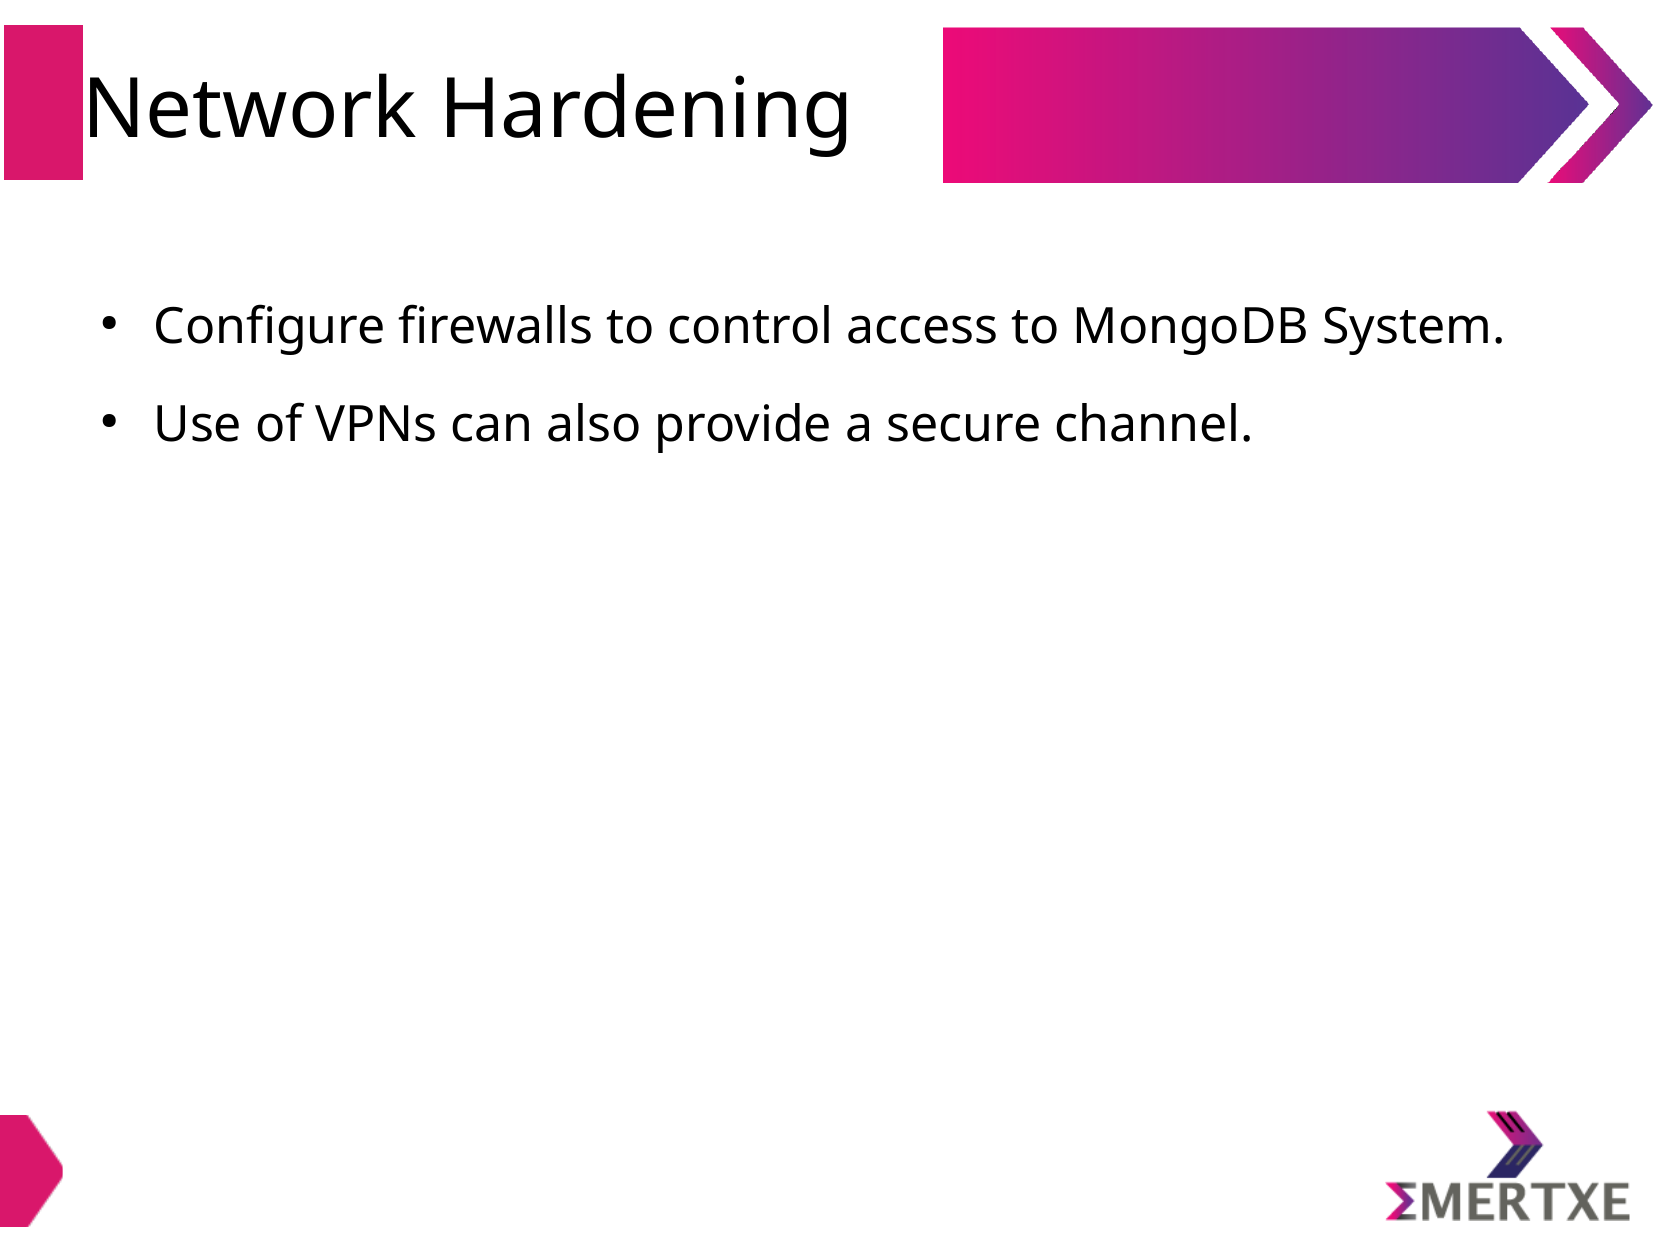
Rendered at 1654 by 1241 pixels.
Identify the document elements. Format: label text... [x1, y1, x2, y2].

picture [1571, 27, 1653, 183]
title Network Hardening [82, 2, 1571, 210]
picture [1385, 1107, 1631, 1221]
list Configure firewalls to control access to MongoDB System. Use of VPNs can also provide a secure channel. [82, 290, 1571, 1010]
